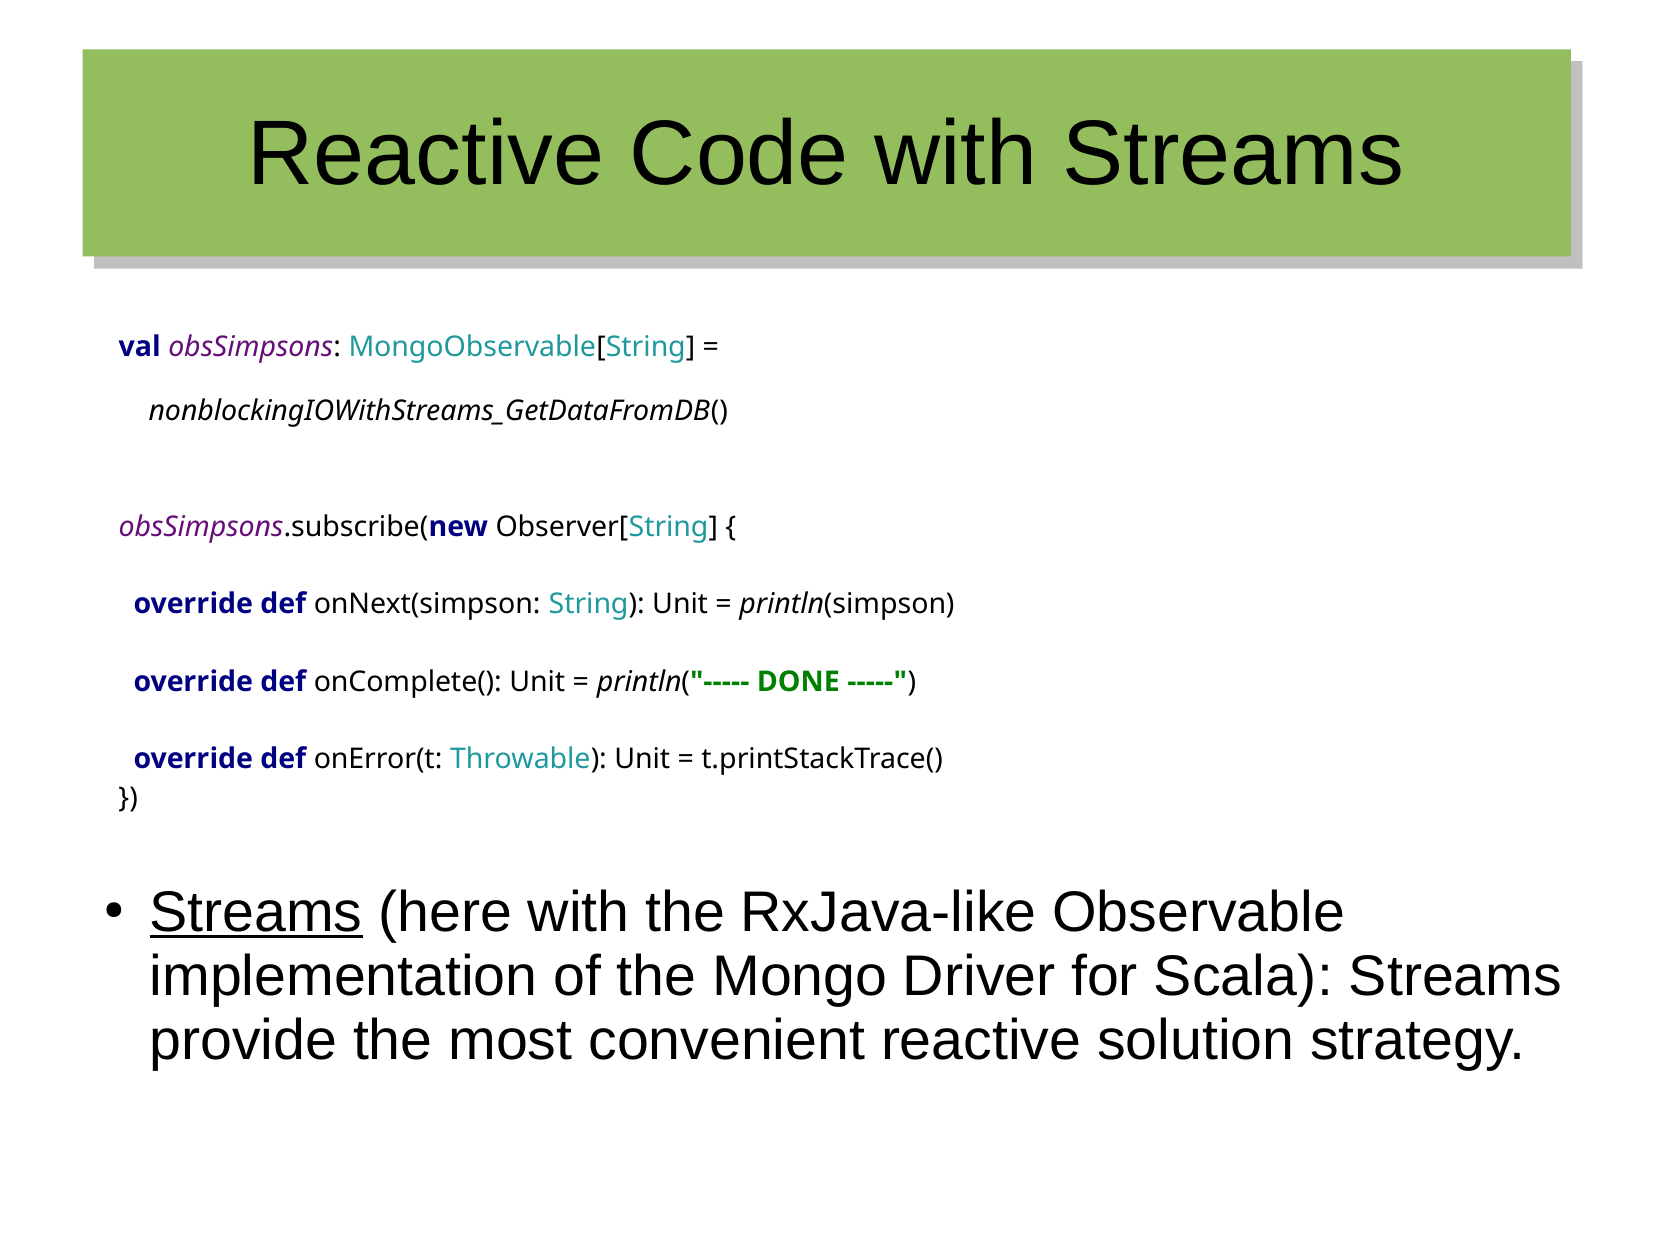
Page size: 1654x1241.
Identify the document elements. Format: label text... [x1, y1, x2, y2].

title Reactive Code with Streams [82, 49, 1571, 257]
list val obsSimpsons: MongoObservable[String] = nonblockingIOWithStreams_GetDataFromDB() obsSimpsons.subscribe(new Observer[String] { override def onNext(simpson: String): Unit = println(simpson) override def onComplete(): Unit = println("----- DONE -----") override def onError(t: Throwable): Unit = t.printStackTrace() }) Streams (here with the RxJava-like Observable implementation of the Mongo Driver for Scala): Streams provide the most convenient reactive solution strategy. [88, 325, 1577, 1146]
